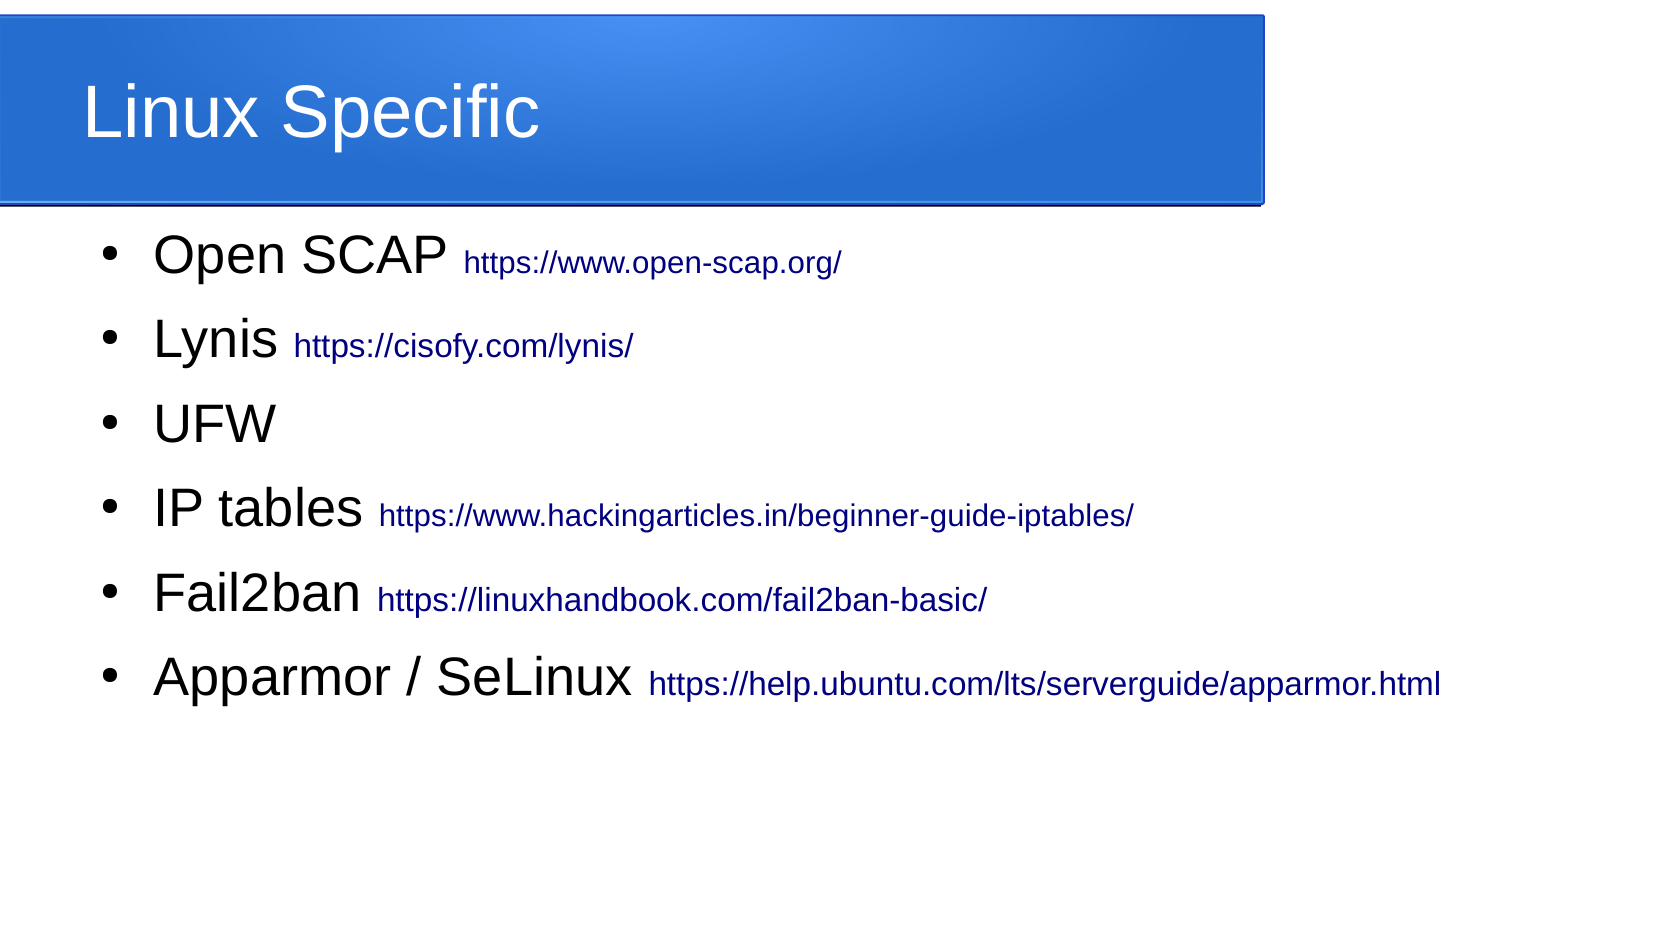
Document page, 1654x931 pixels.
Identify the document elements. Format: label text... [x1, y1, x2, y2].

list Open SCAP https://www.open-scap.org/ Lynis https://cisofy.com/lynis/ UFW IP tables https://www.hackingarticles.in/beginner-guide-iptables/ Fail2ban https://linuxhandbook.com/fail2ban-basic/ Apparmor / SeLinux https://help.ubuntu.com/lts/serverguide/apparmor.html [82, 224, 1571, 764]
title Linux Specific [82, 35, 1235, 189]
